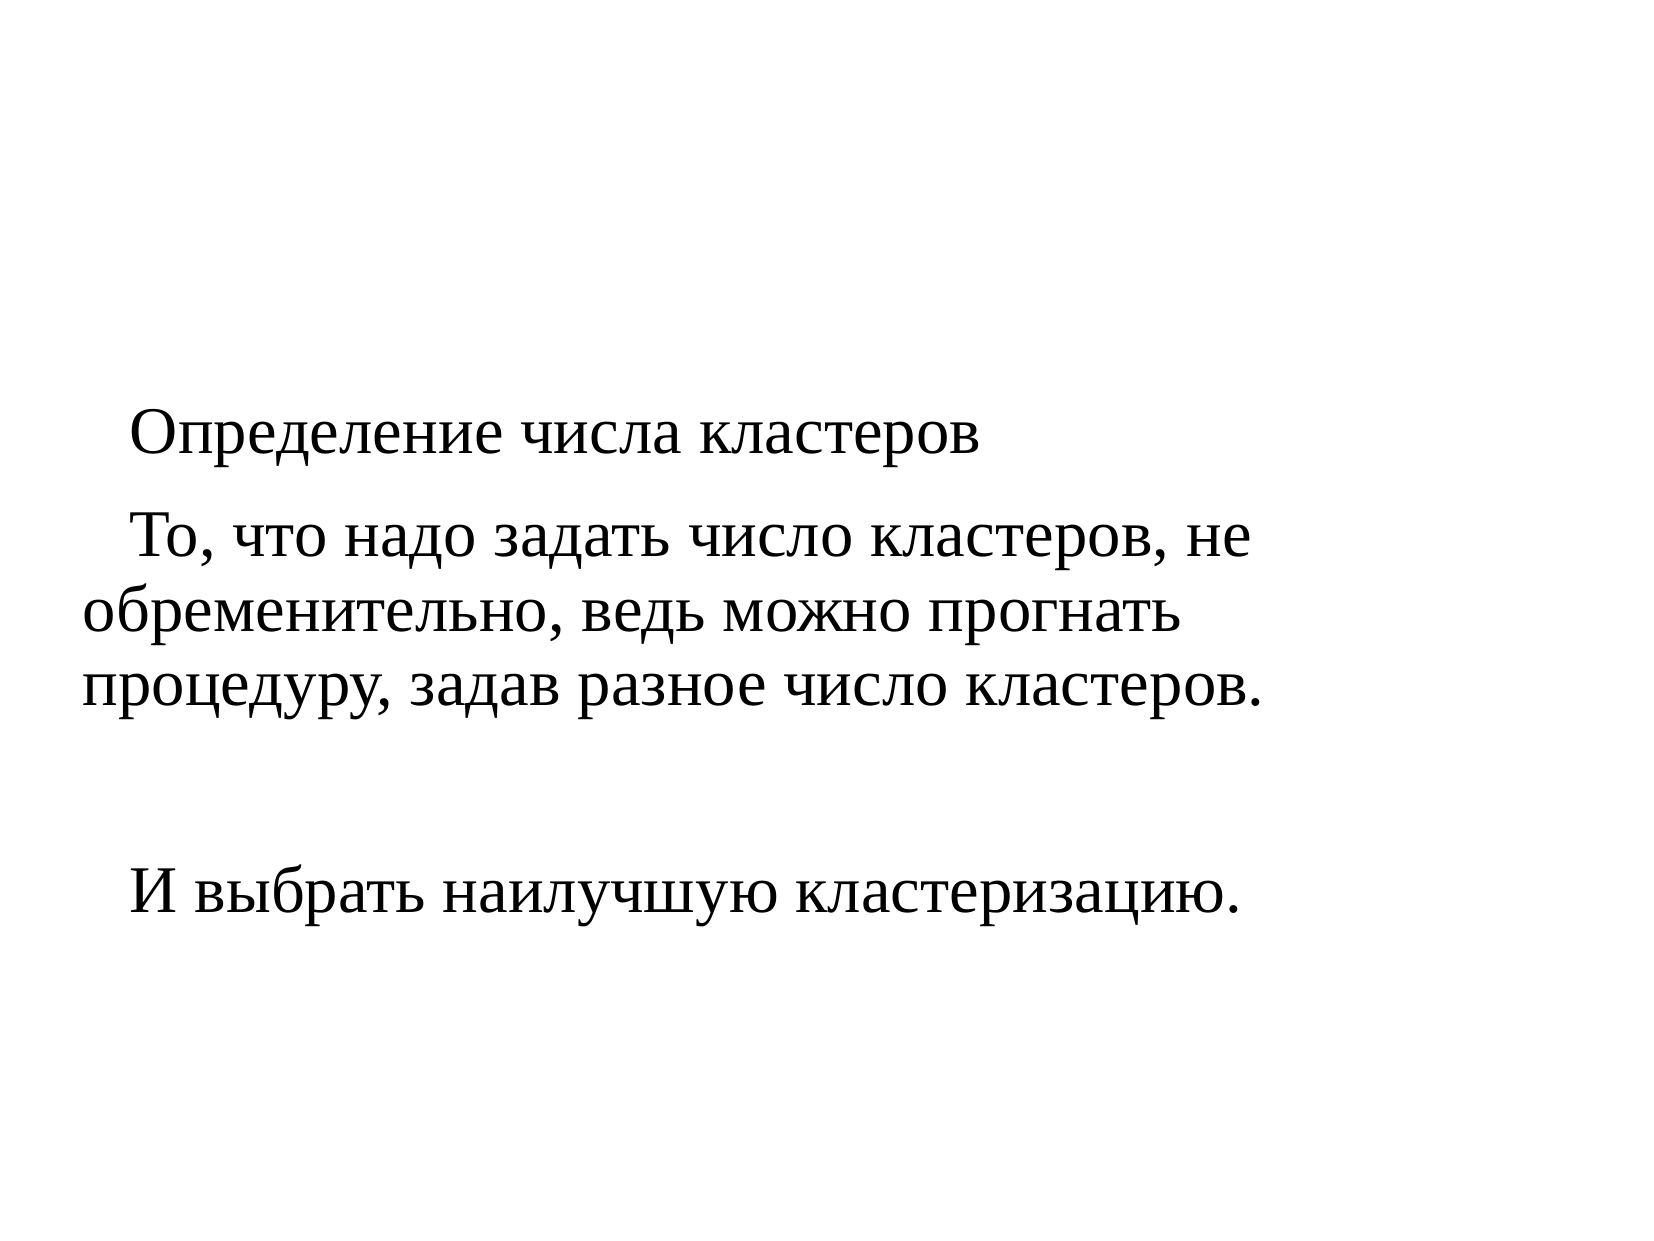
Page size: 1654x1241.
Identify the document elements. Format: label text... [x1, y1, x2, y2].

list Определение числа кластеров То, что надо задать число кластеров, не обременительно, ведь можно прогнать процедуру, задав разное число кластеров. И выбрать наилучшую кластеризацию. [82, 290, 1571, 1010]
